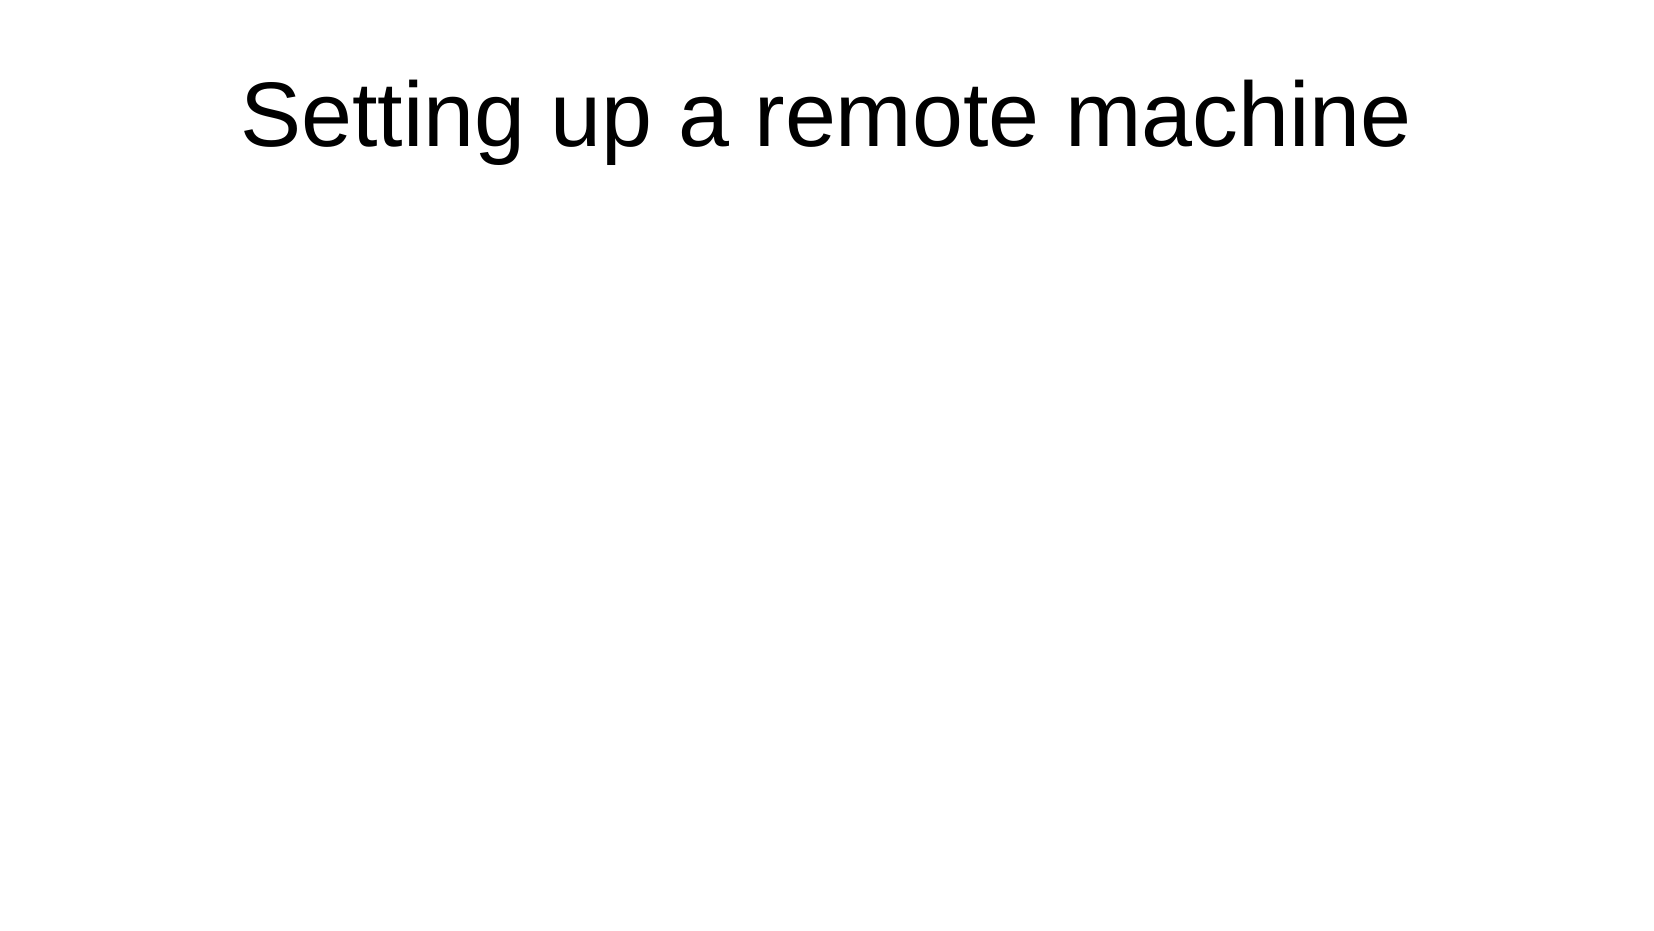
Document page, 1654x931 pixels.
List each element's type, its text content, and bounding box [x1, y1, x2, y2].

title Setting up a remote machine [82, 37, 1571, 193]
